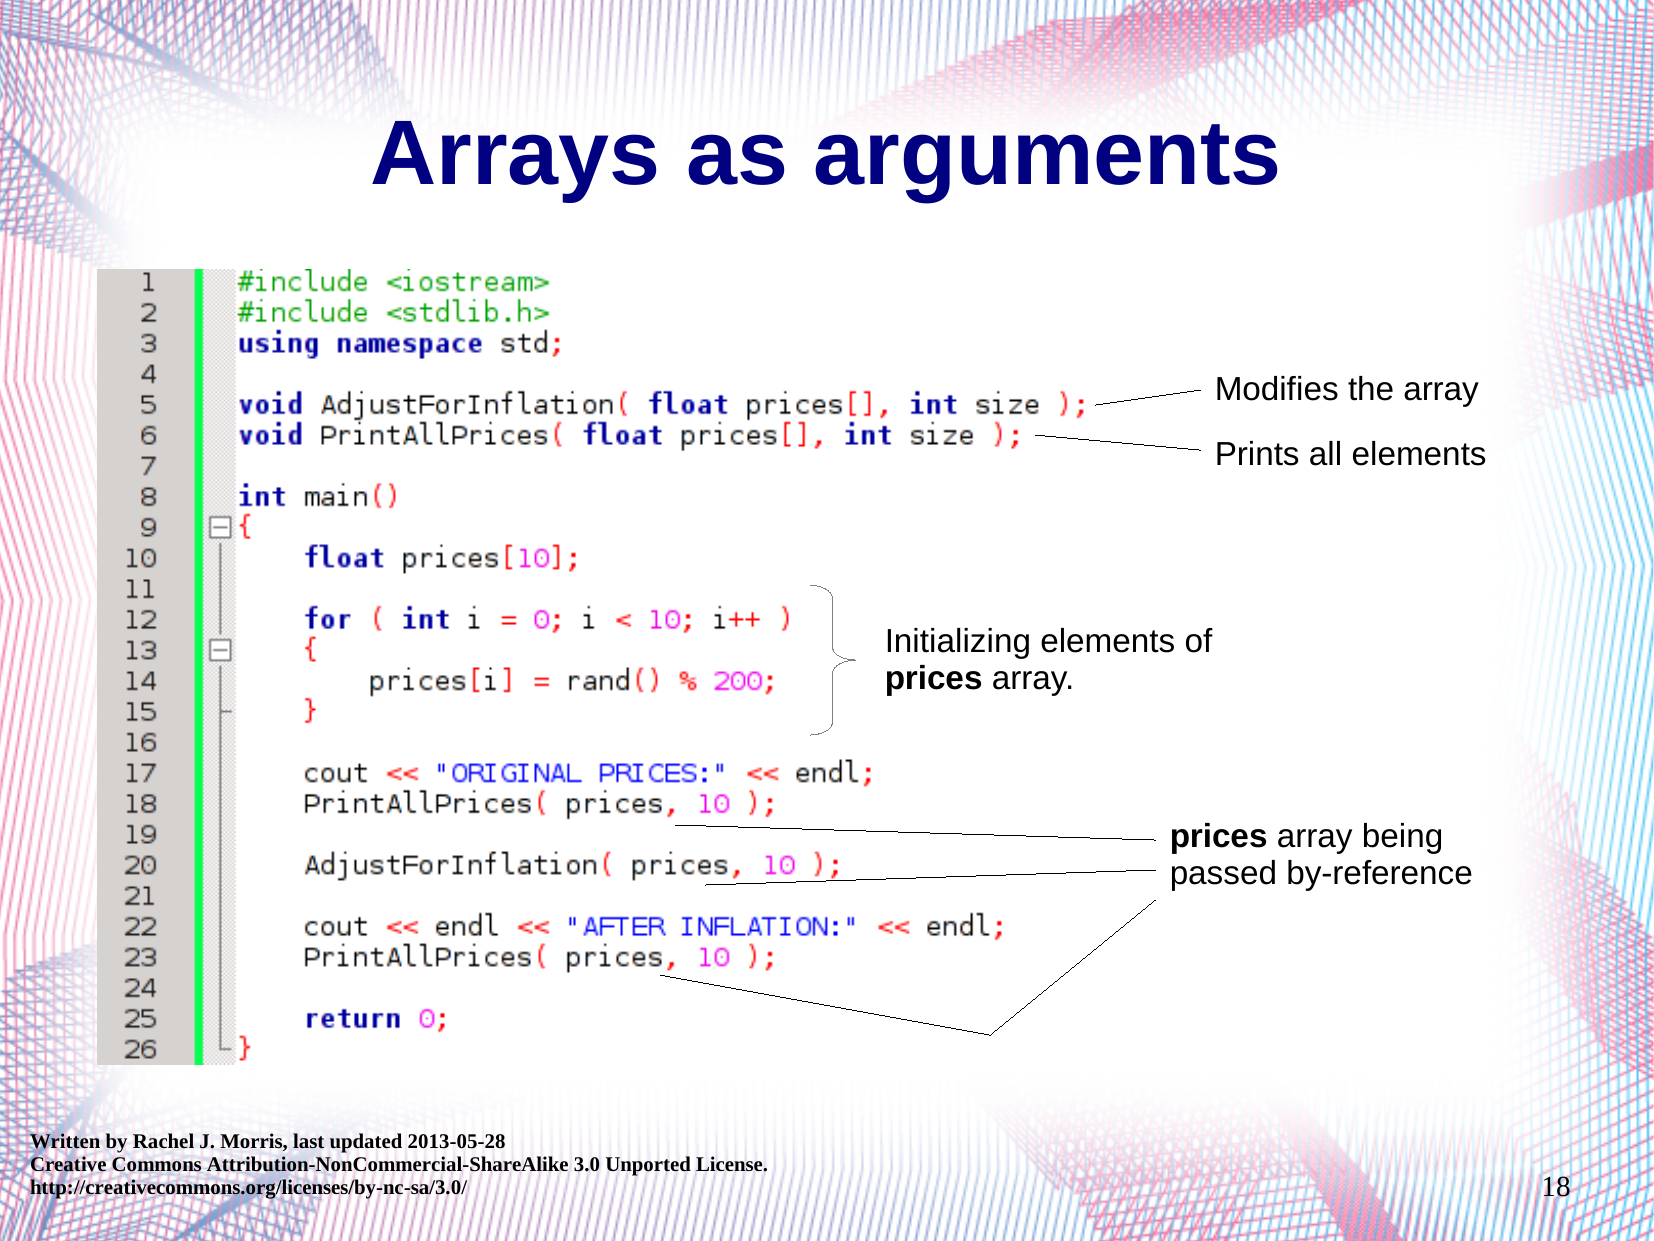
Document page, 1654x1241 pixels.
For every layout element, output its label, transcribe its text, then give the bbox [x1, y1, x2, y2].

text_box Initializing elements of prices array. [870, 615, 1321, 704]
picture [0, 0, 1654, 1241]
text_box Prints all elements [1200, 428, 1531, 481]
text_box Modifies the array [1200, 363, 1531, 416]
text_box prices array being passed by-reference [1155, 810, 1531, 899]
title Arrays as arguments [82, 49, 1571, 257]
